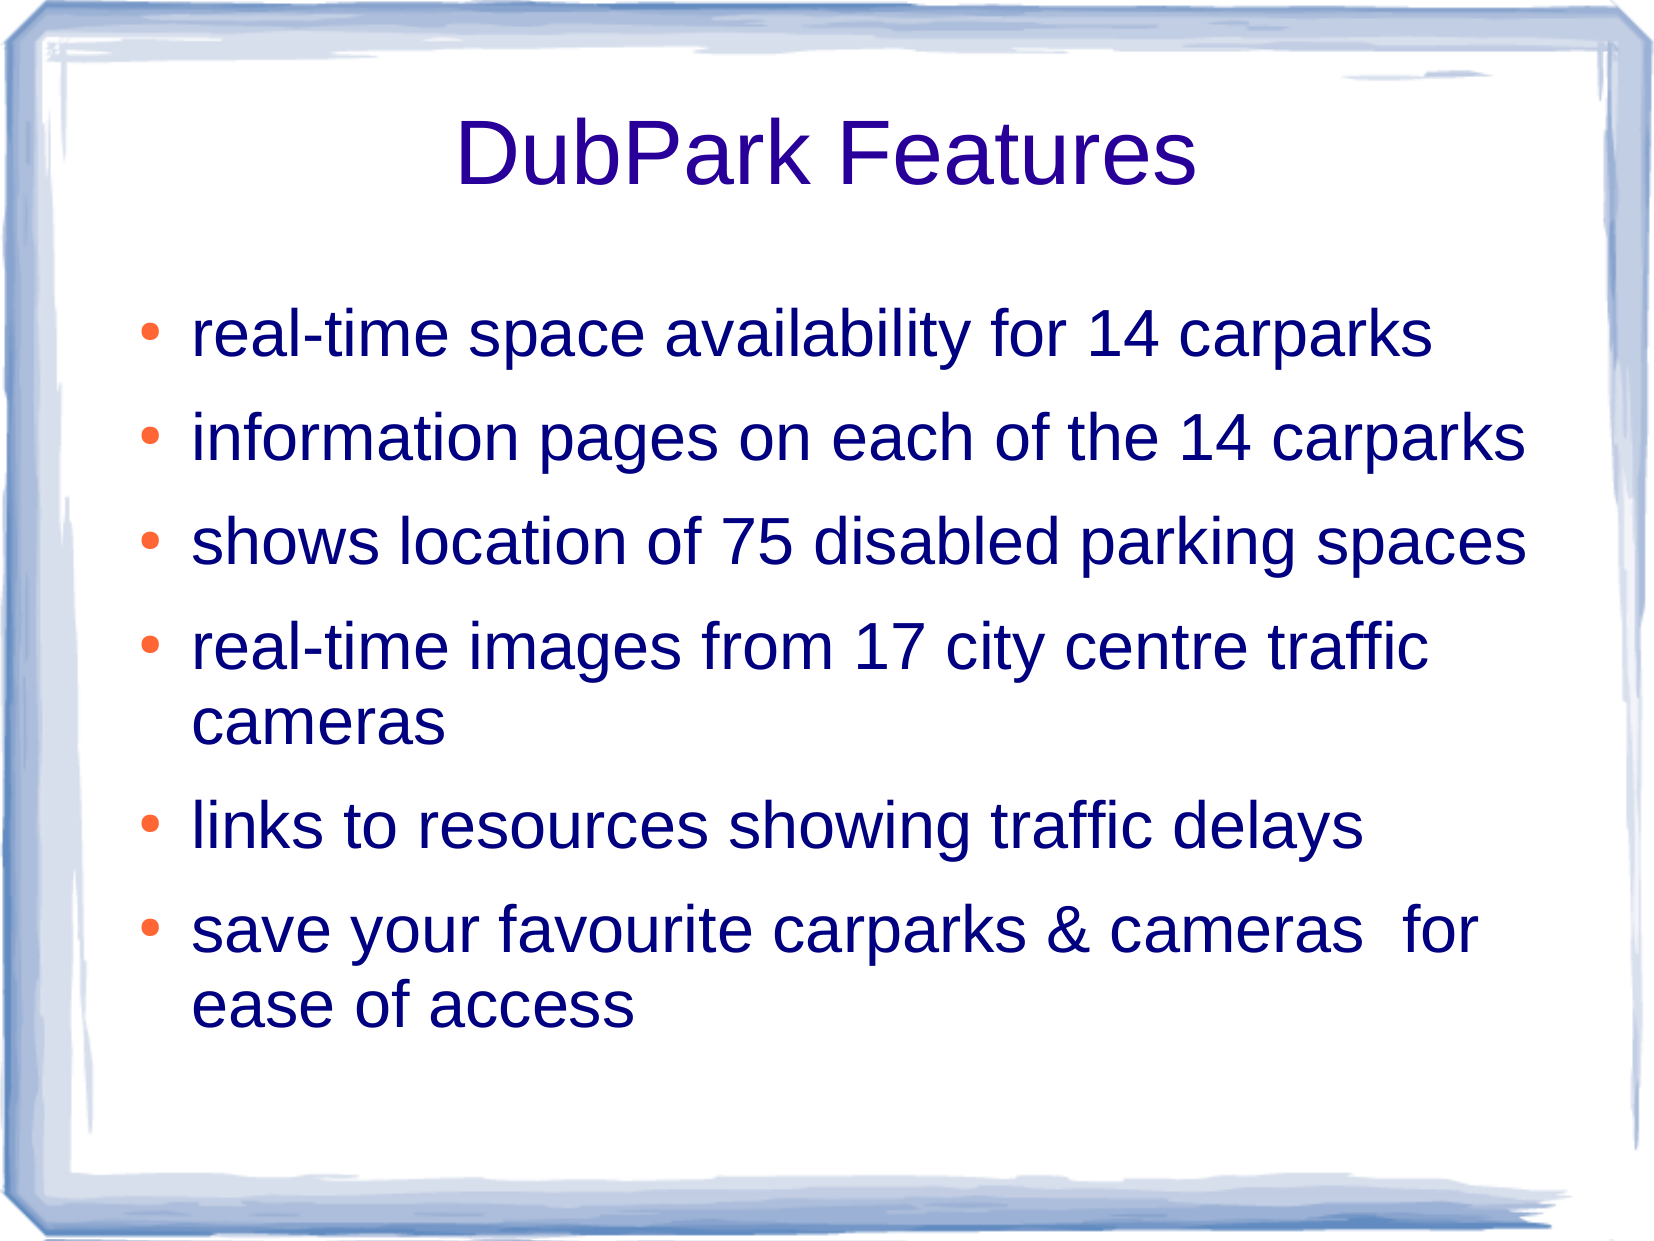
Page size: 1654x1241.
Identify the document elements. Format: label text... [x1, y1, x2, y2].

title DubPark Features [82, 49, 1571, 257]
picture [0, 0, 1654, 1241]
list real-time space availability for 14 carparks information pages on each of the 14 carparks shows location of 75 disabled parking spaces real-time images from 17 city centre traffic cameras links to resources showing traffic delays save your favourite carparks & cameras for ease of access [120, 296, 1574, 1145]
